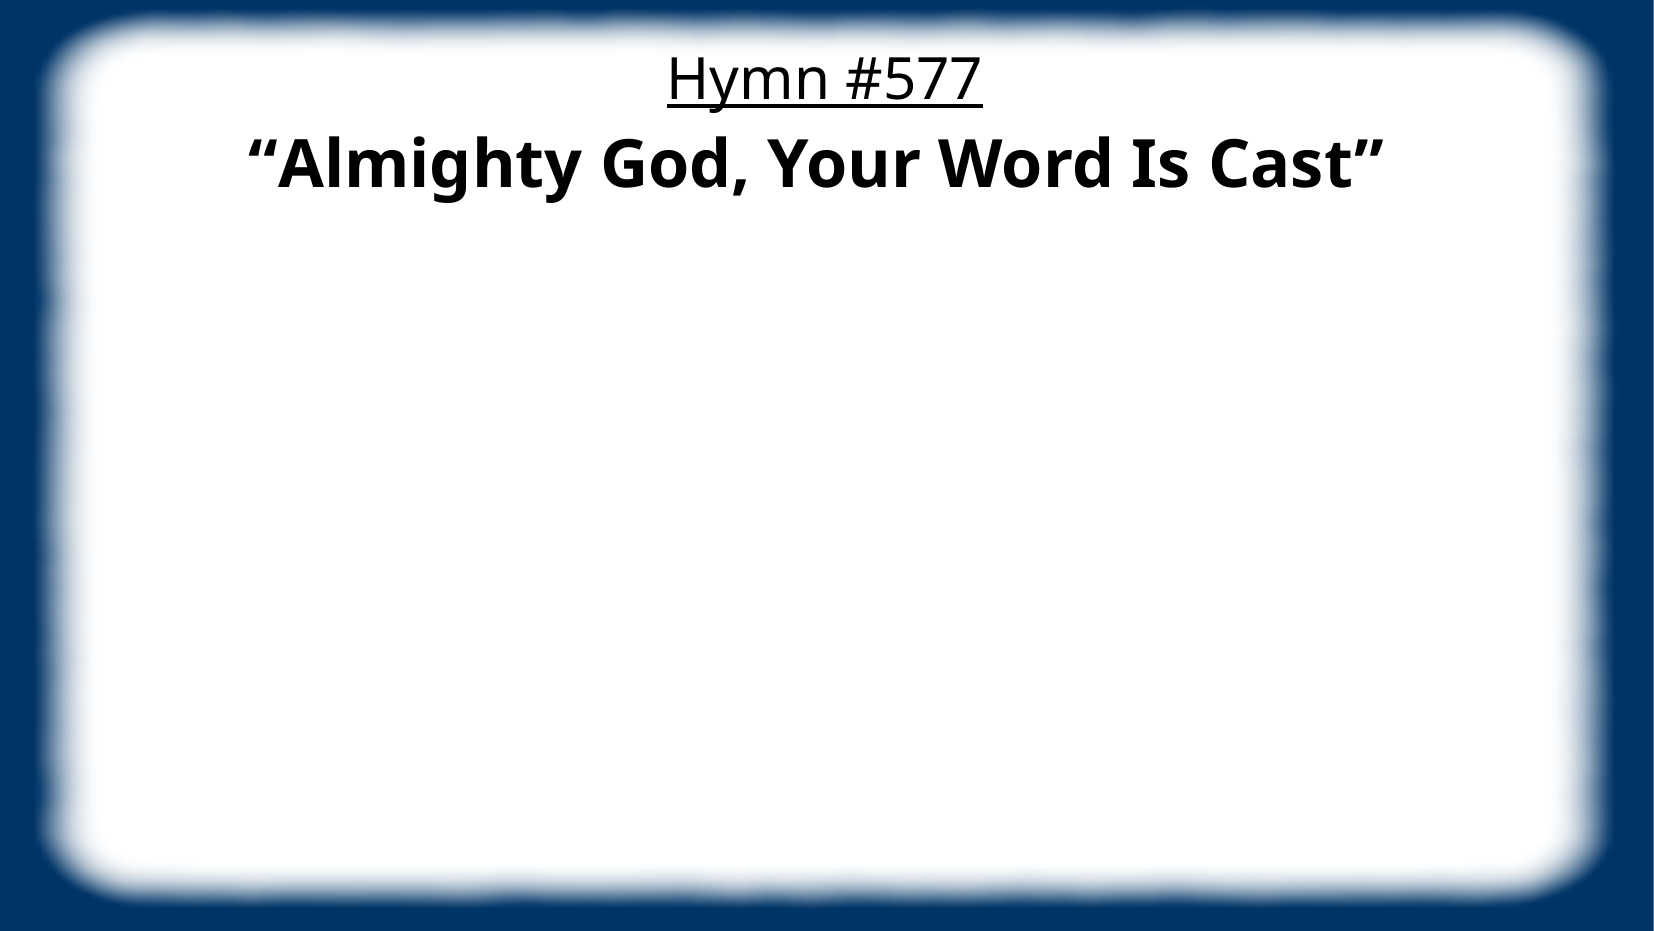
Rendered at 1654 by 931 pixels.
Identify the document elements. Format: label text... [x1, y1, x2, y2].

text_box Hymn #577 “Almighty God, Your Word Is Cast” [75, 30, 1576, 211]
picture [0, 0, 1654, 931]
